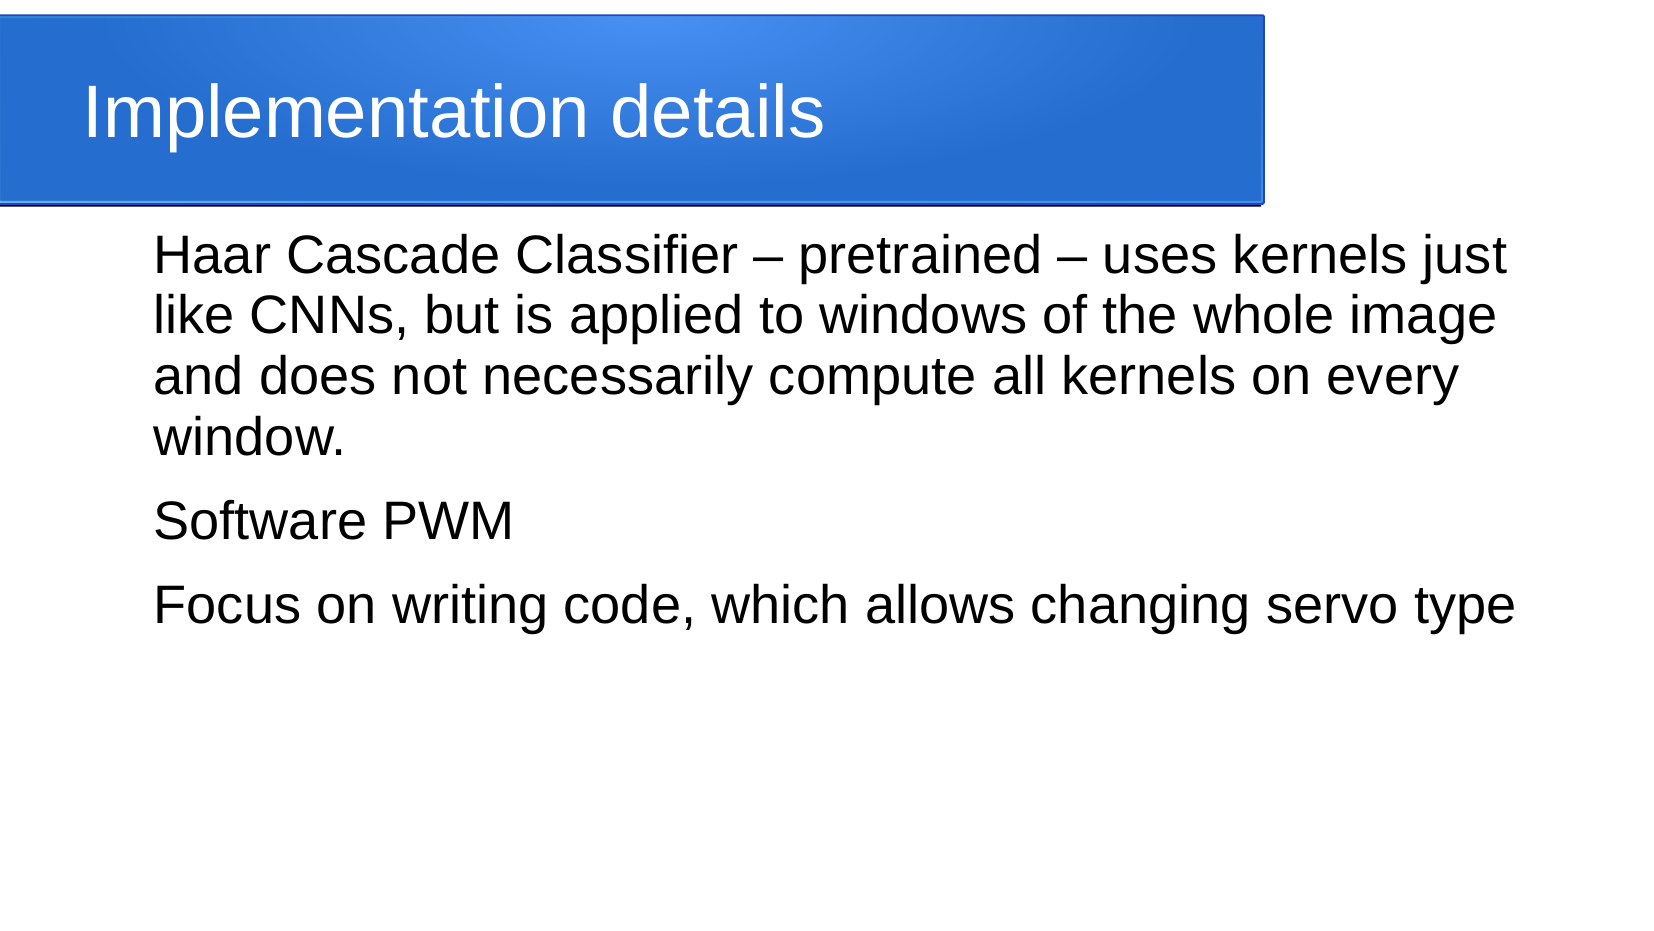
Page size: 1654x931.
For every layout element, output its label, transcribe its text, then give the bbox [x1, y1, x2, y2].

list Haar Cascade Classifier – pretrained – uses kernels just like CNNs, but is applied to windows of the whole image and does not necessarily compute all kernels on every window. Software PWM Focus on writing code, which allows changing servo type [82, 224, 1571, 764]
title Implementation details [82, 35, 1235, 189]
